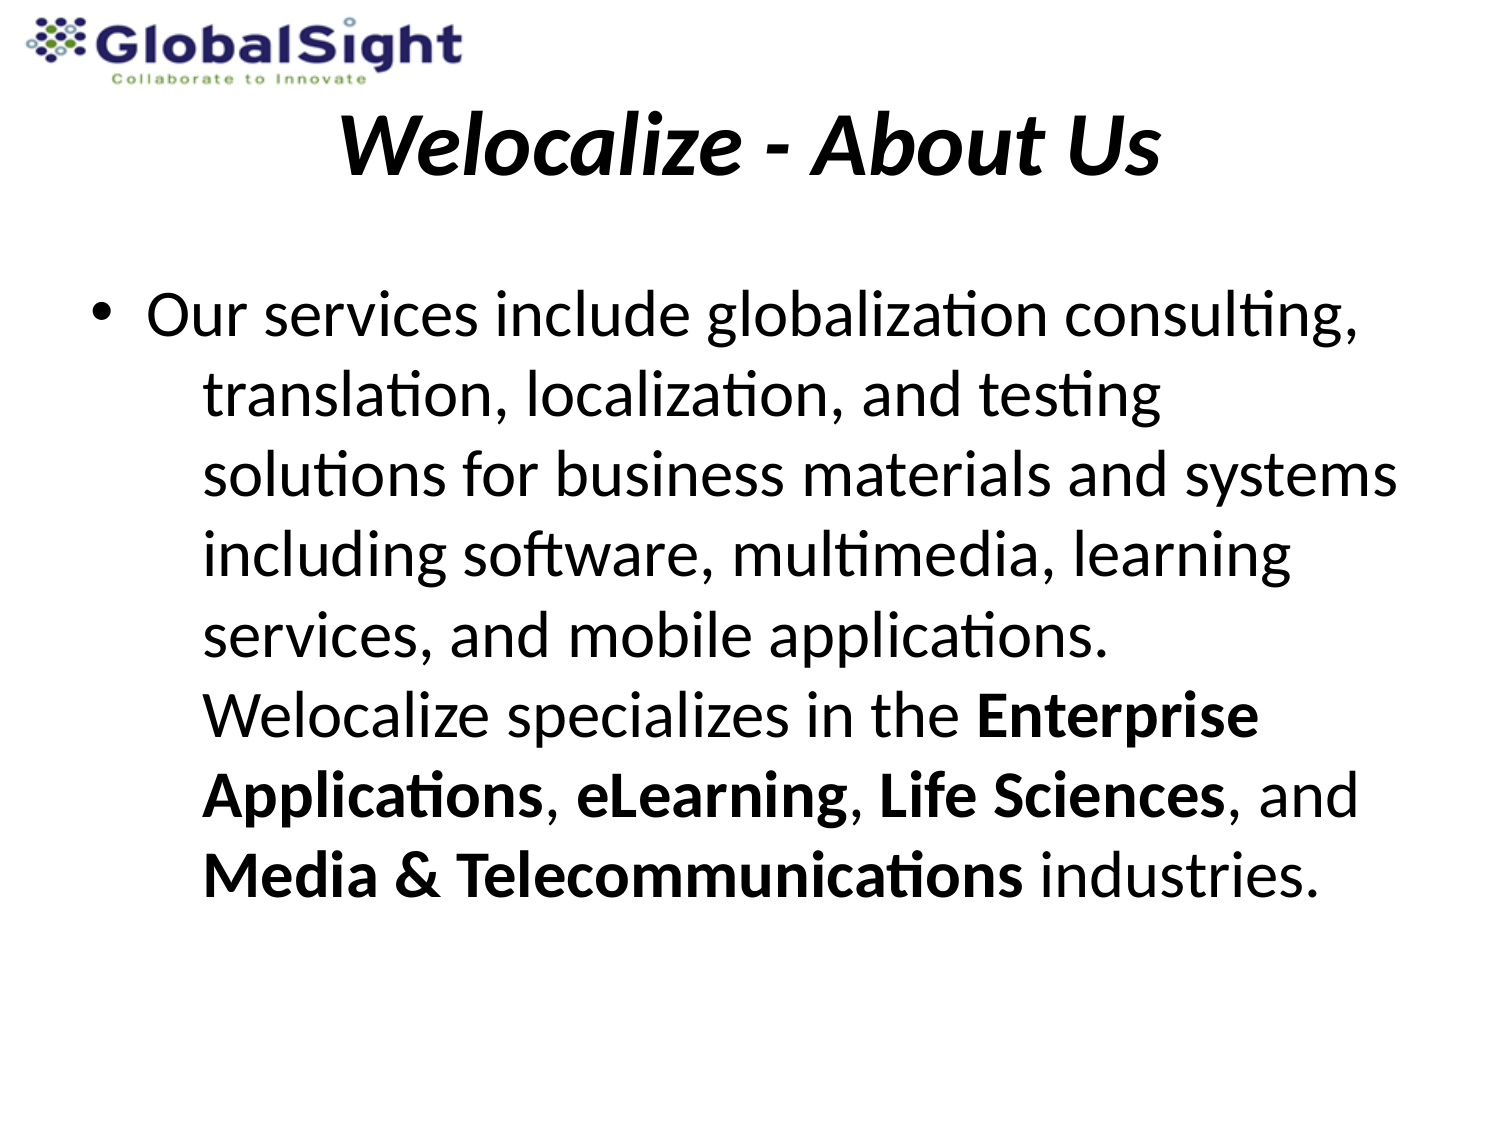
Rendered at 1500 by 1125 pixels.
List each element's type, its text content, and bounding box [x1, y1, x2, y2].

list Our services include globalization consulting, translation, localization, and testing solutions for business materials and systems including software, multimedia, learning services, and mobile applications. Welocalize specializes in the Enterprise Applications, eLearning, Life Sciences, and Media & Telecommunications industries. [75, 262, 1426, 1005]
title Welocalize - About Us [75, 45, 1426, 233]
picture [0, 0, 482, 104]
